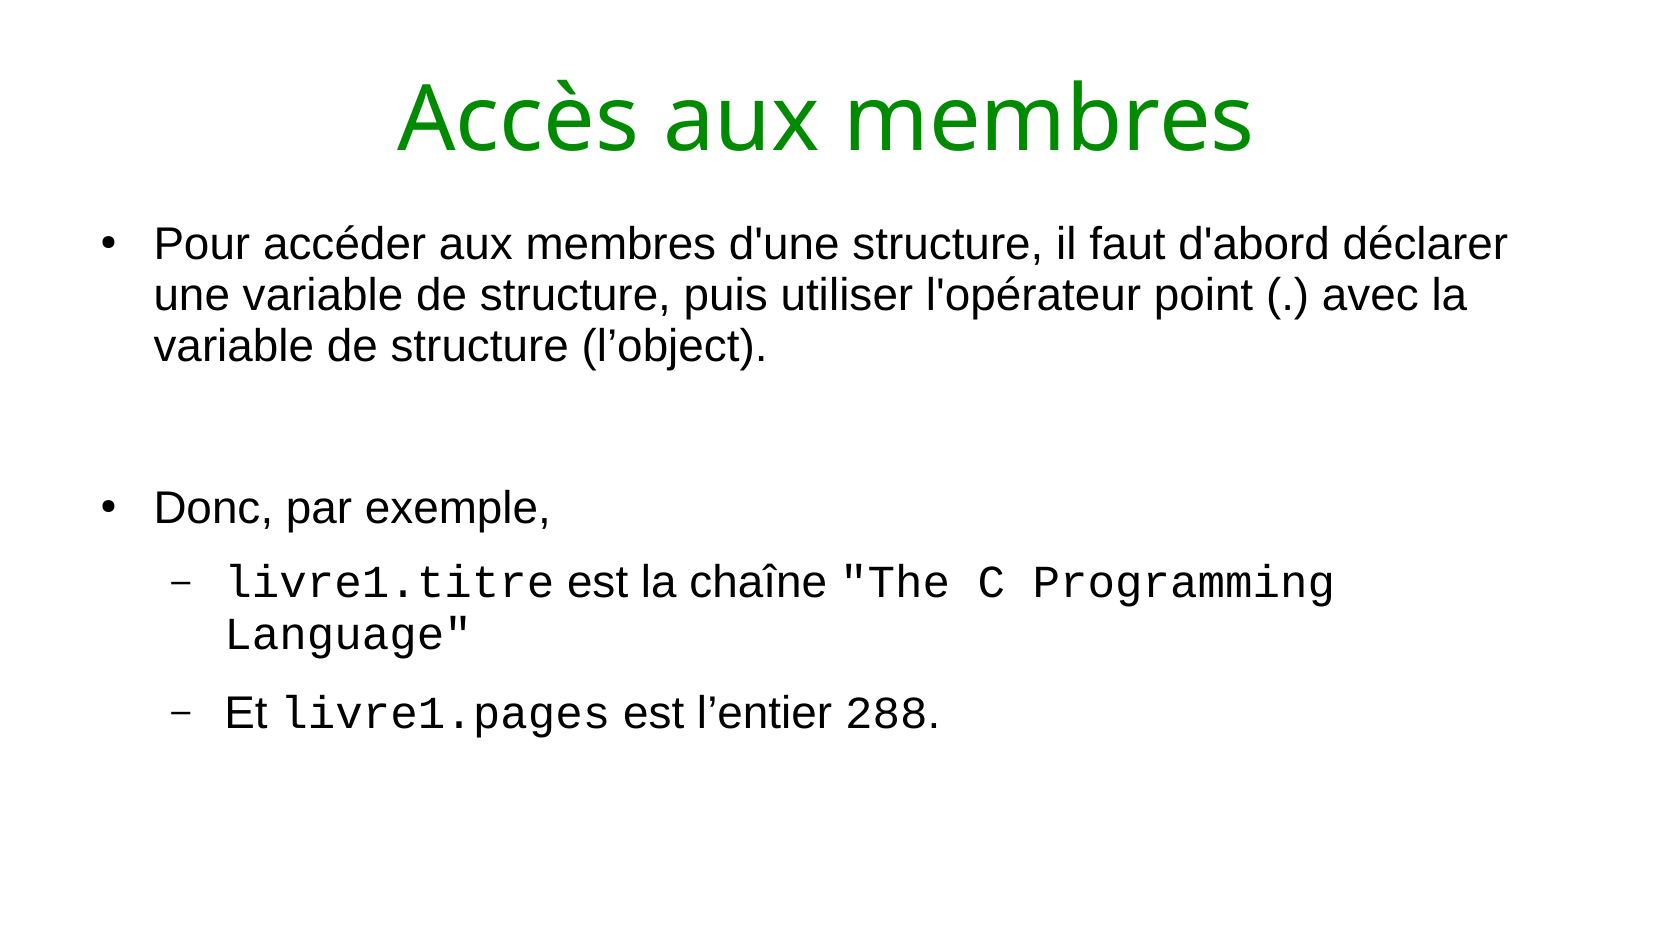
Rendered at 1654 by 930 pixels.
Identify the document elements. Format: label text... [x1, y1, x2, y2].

title Accès aux membres [82, 37, 1571, 193]
list Pour accéder aux membres d'une structure, il faut d'abord déclarer une variable de structure, puis utiliser l'opérateur point (.) avec la variable de structure (l’object). Donc, par exemple, livre1.titre est la chaîne "The C Programming Language" Et livre1.pages est l’entier 288. [82, 217, 1571, 757]
